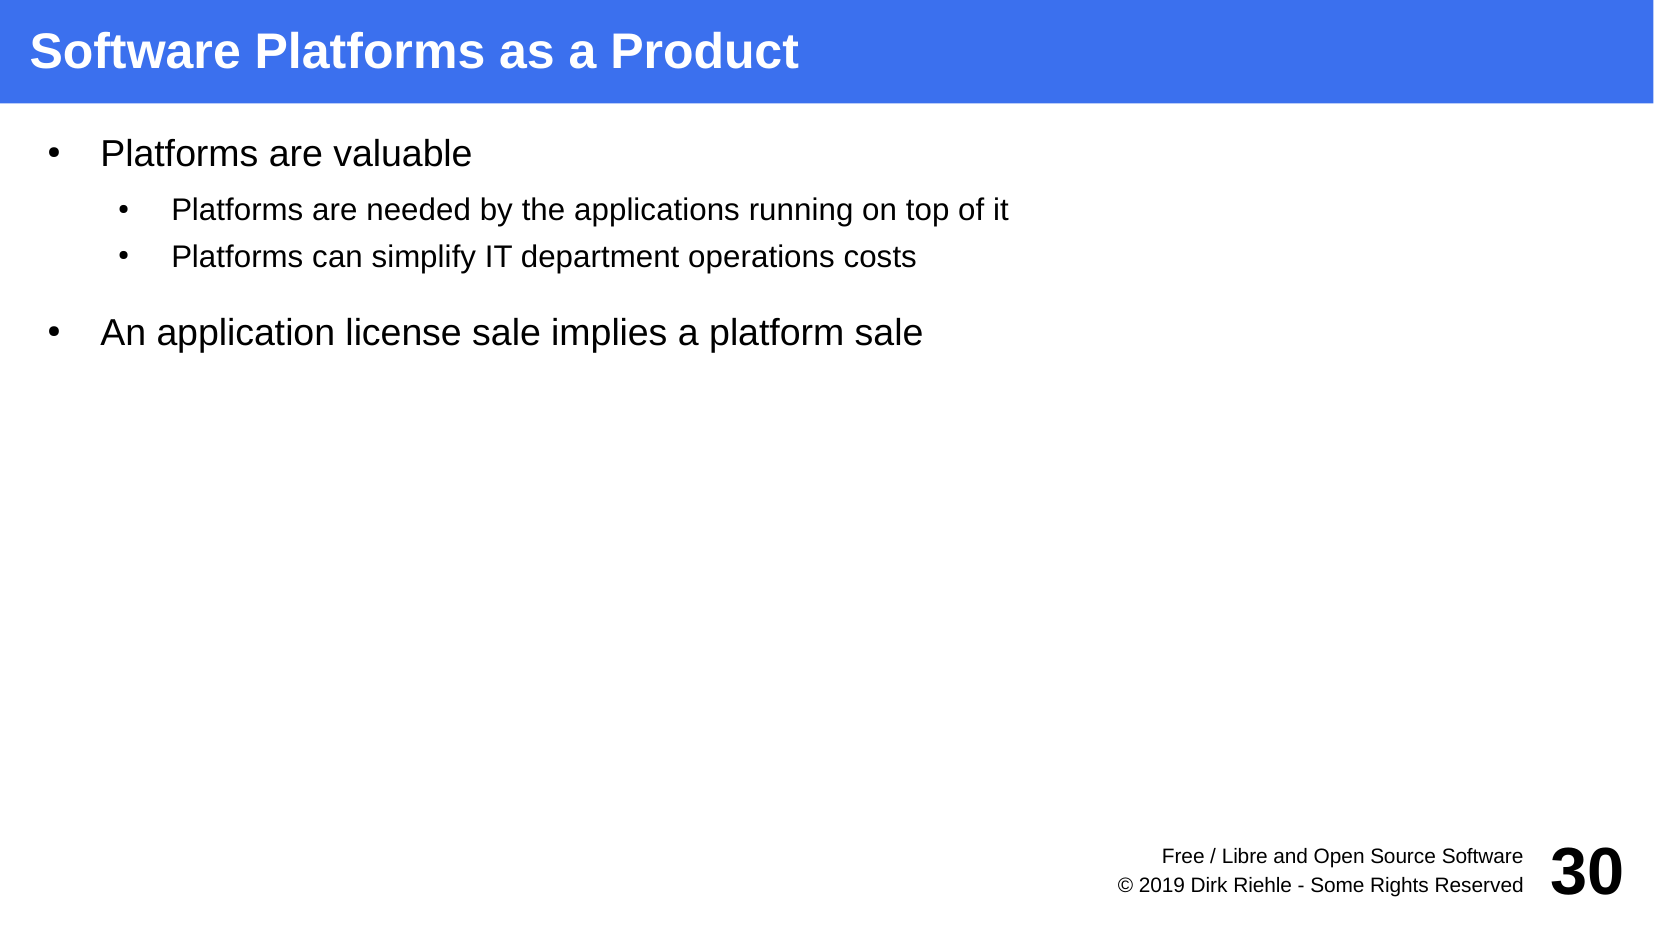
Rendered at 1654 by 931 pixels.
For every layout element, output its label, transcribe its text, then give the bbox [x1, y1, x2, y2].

title Software Platforms as a Product [0, 0, 1654, 104]
list Platforms are valuable Platforms are needed by the applications running on top of it Platforms can simplify IT department operations costs An application license sale implies a platform sale [29, 132, 1625, 813]
